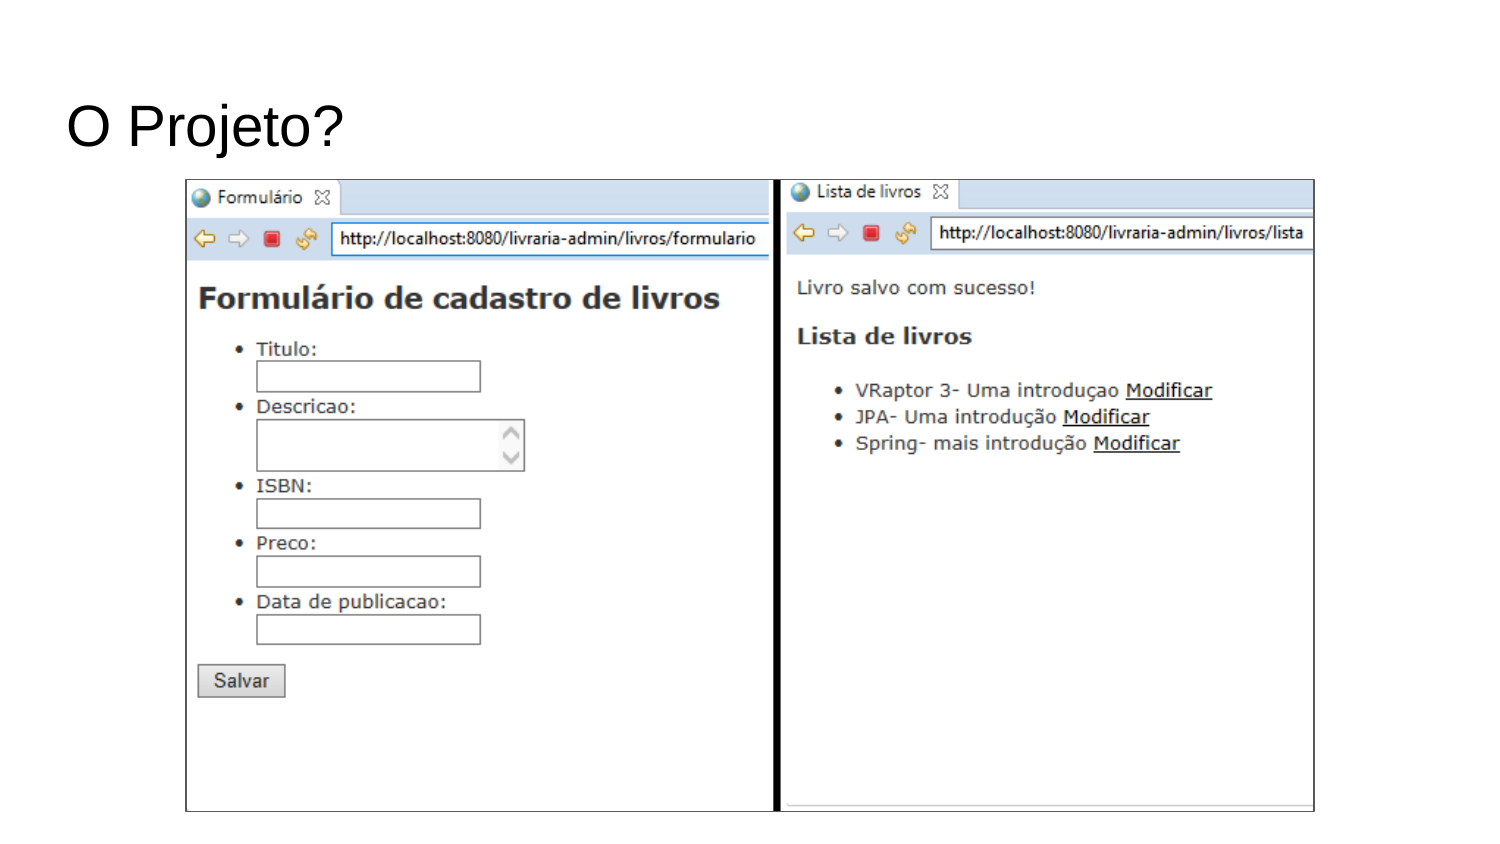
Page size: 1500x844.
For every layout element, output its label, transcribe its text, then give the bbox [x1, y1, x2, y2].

picture [186, 180, 1314, 811]
title O Projeto? [51, 72, 1449, 167]
